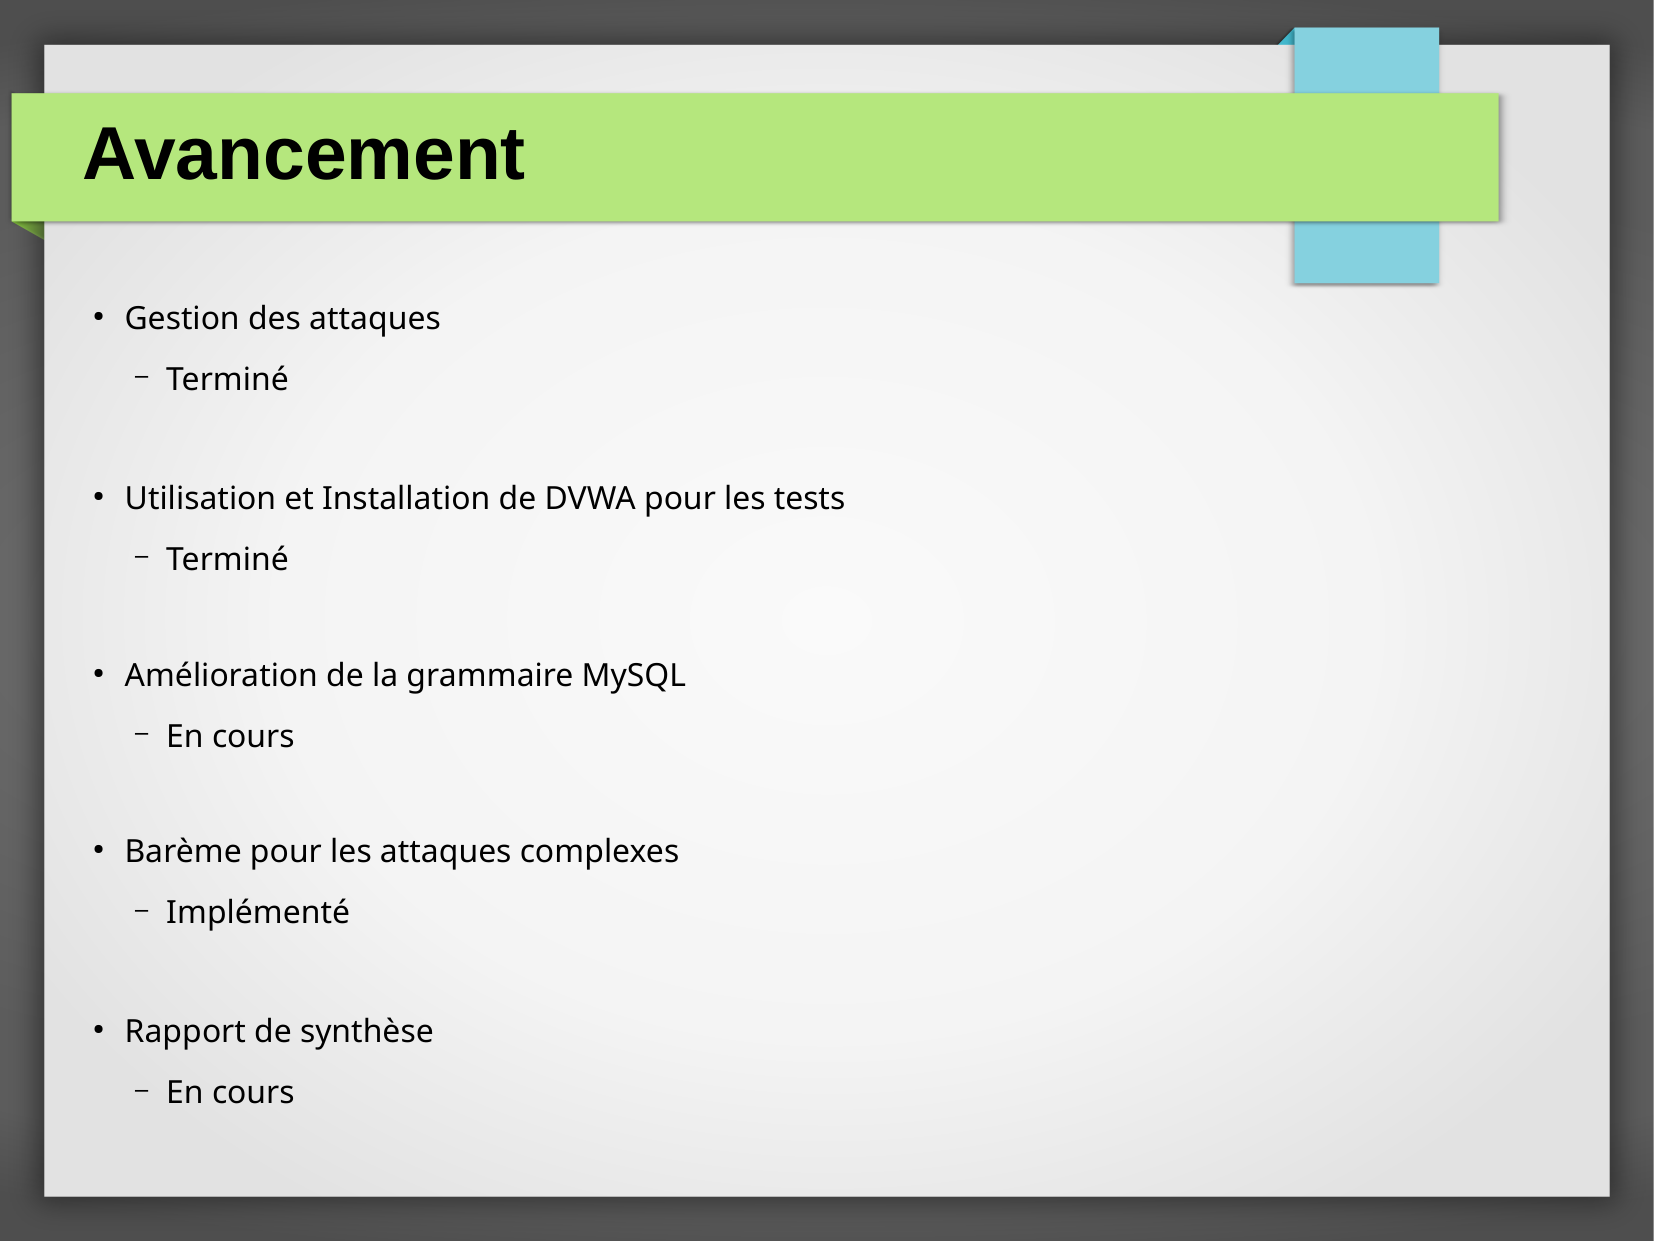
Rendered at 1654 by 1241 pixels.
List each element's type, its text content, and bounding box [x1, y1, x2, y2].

picture [0, 0, 1654, 1241]
title Avancement [82, 94, 1264, 213]
list Gestion des attaques Terminé Utilisation et Installation de DVWA pour les tests Terminé Amélioration de la grammaire MySQL En cours Barème pour les attaques complexes Implémenté Rapport de synthèse En cours [82, 295, 1571, 1123]
